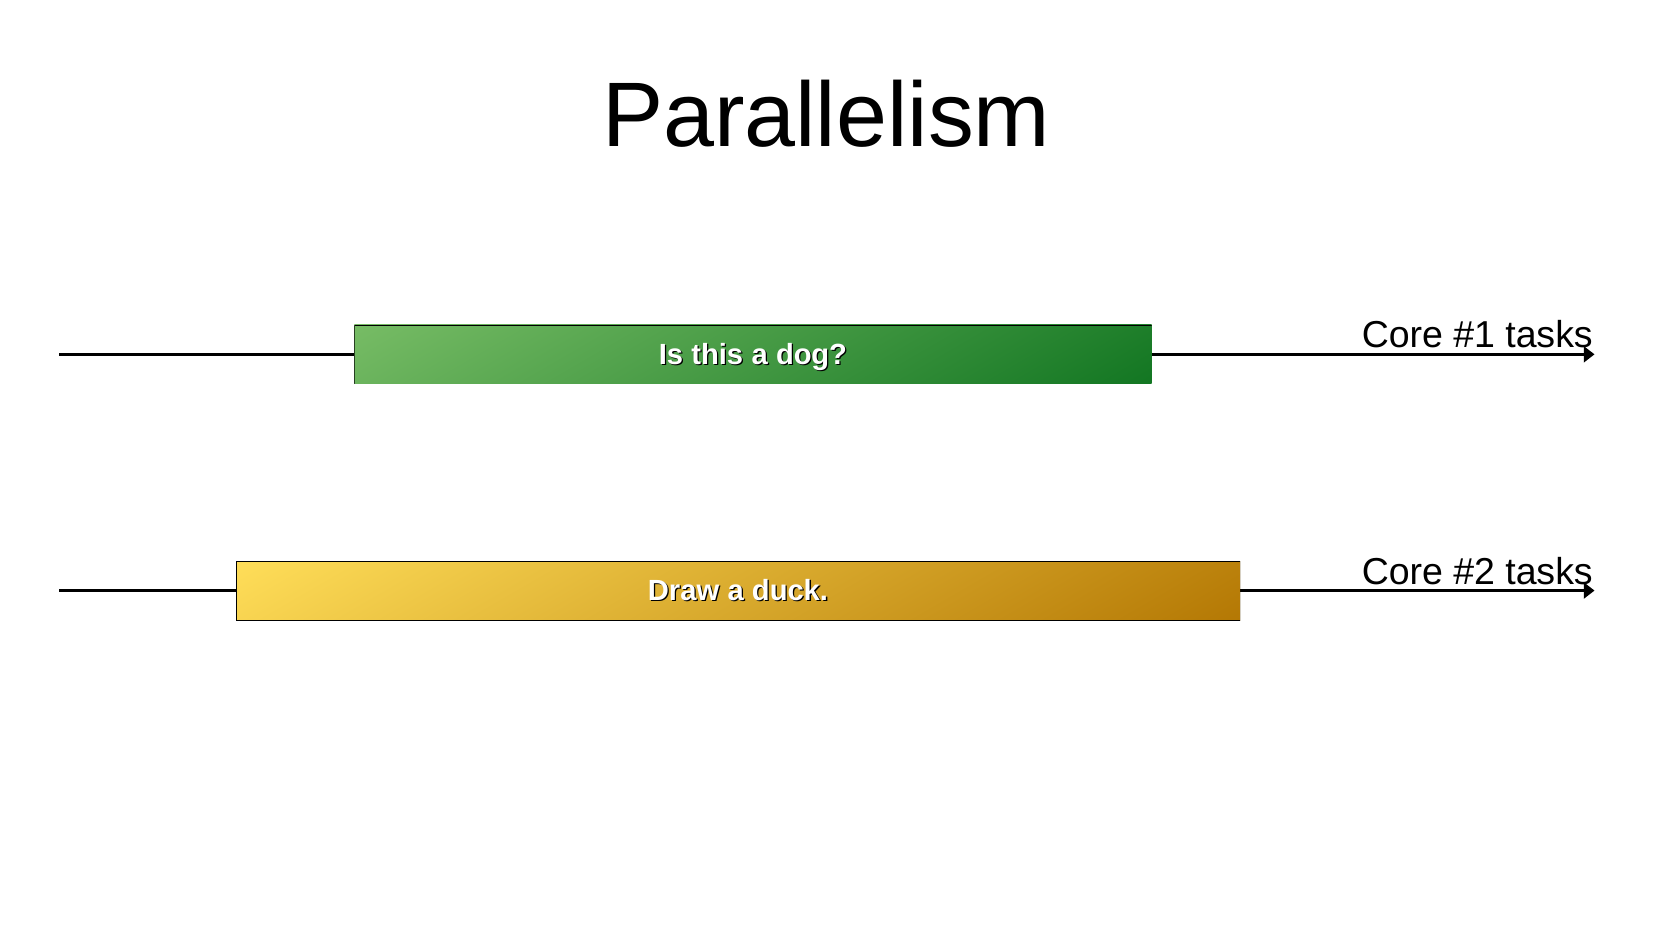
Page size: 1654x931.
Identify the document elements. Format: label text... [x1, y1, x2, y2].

title Parallelism [82, 37, 1571, 193]
text_box Is this a dog? [354, 324, 1152, 384]
text_box Draw a duck. [236, 561, 1241, 621]
